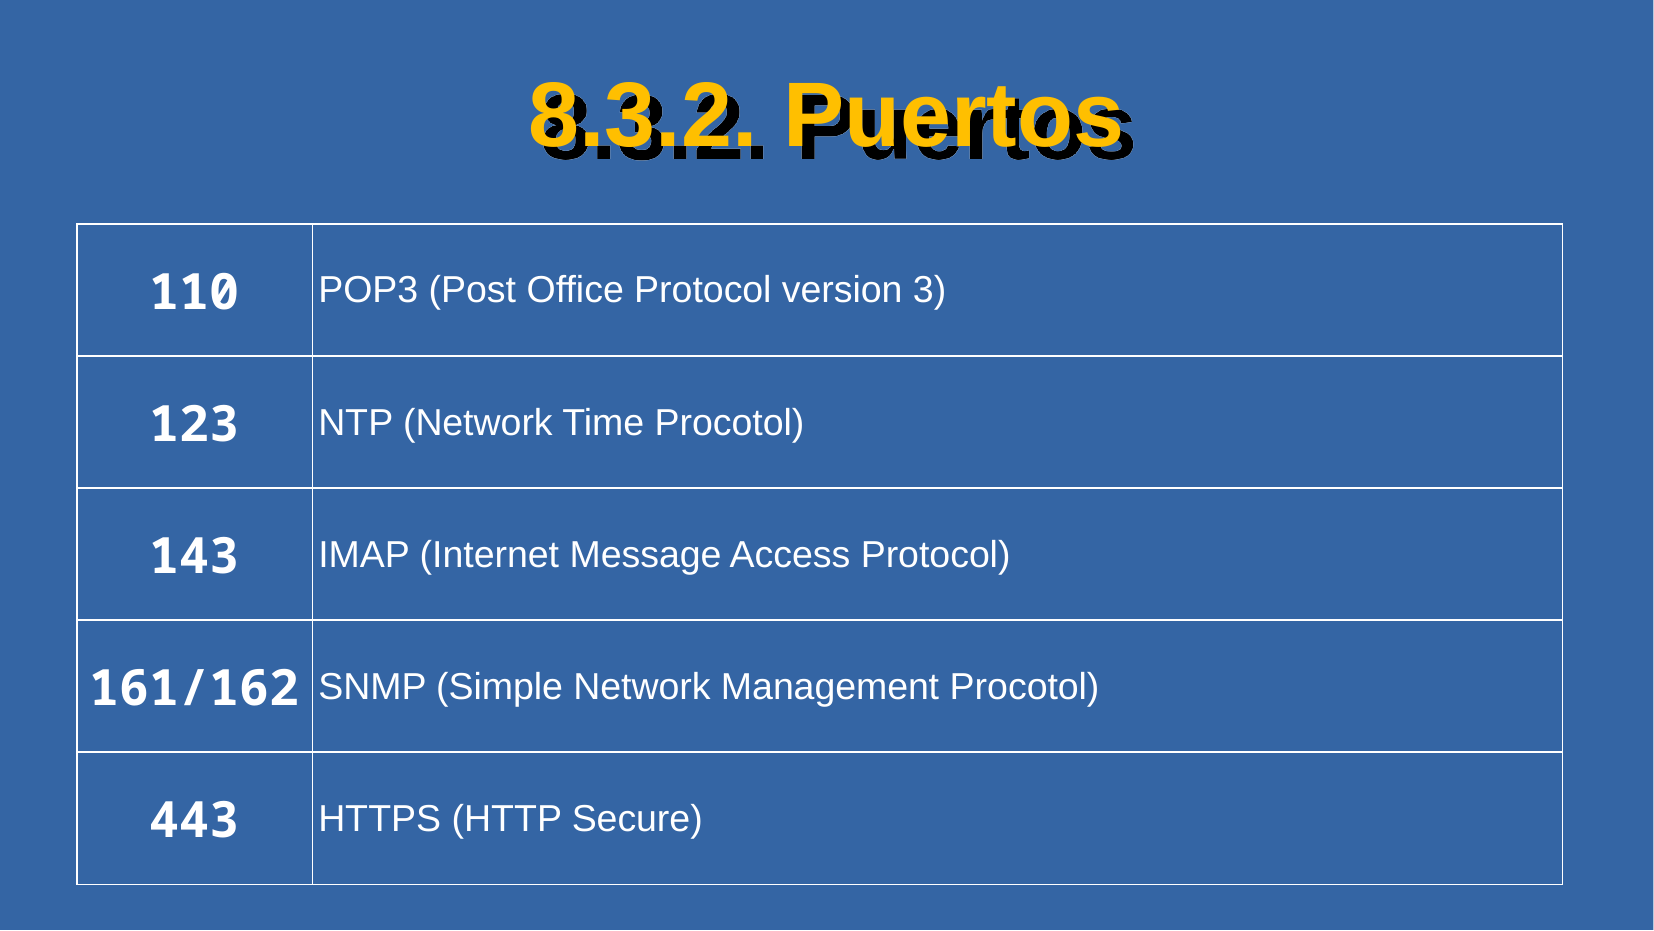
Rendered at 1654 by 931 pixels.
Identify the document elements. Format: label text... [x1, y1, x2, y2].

table_cell NTP (Network Time Procotol) [313, 357, 1562, 487]
table_cell 443 [78, 753, 312, 884]
table_header POP3 (Post Office Protocol version 3) [313, 225, 1562, 355]
table_cell SNMP (Simple Network Management Procotol) [313, 621, 1562, 751]
table_cell 123 [78, 357, 312, 487]
table_cell 143 [78, 489, 312, 619]
table_header 110 [78, 225, 312, 355]
table_cell 161/162 [78, 621, 312, 751]
table_cell HTTPS (HTTP Secure) [313, 753, 1562, 884]
title 8.3.2. Puertos [82, 37, 1571, 193]
table_cell IMAP (Internet Message Access Protocol) [313, 489, 1562, 619]
